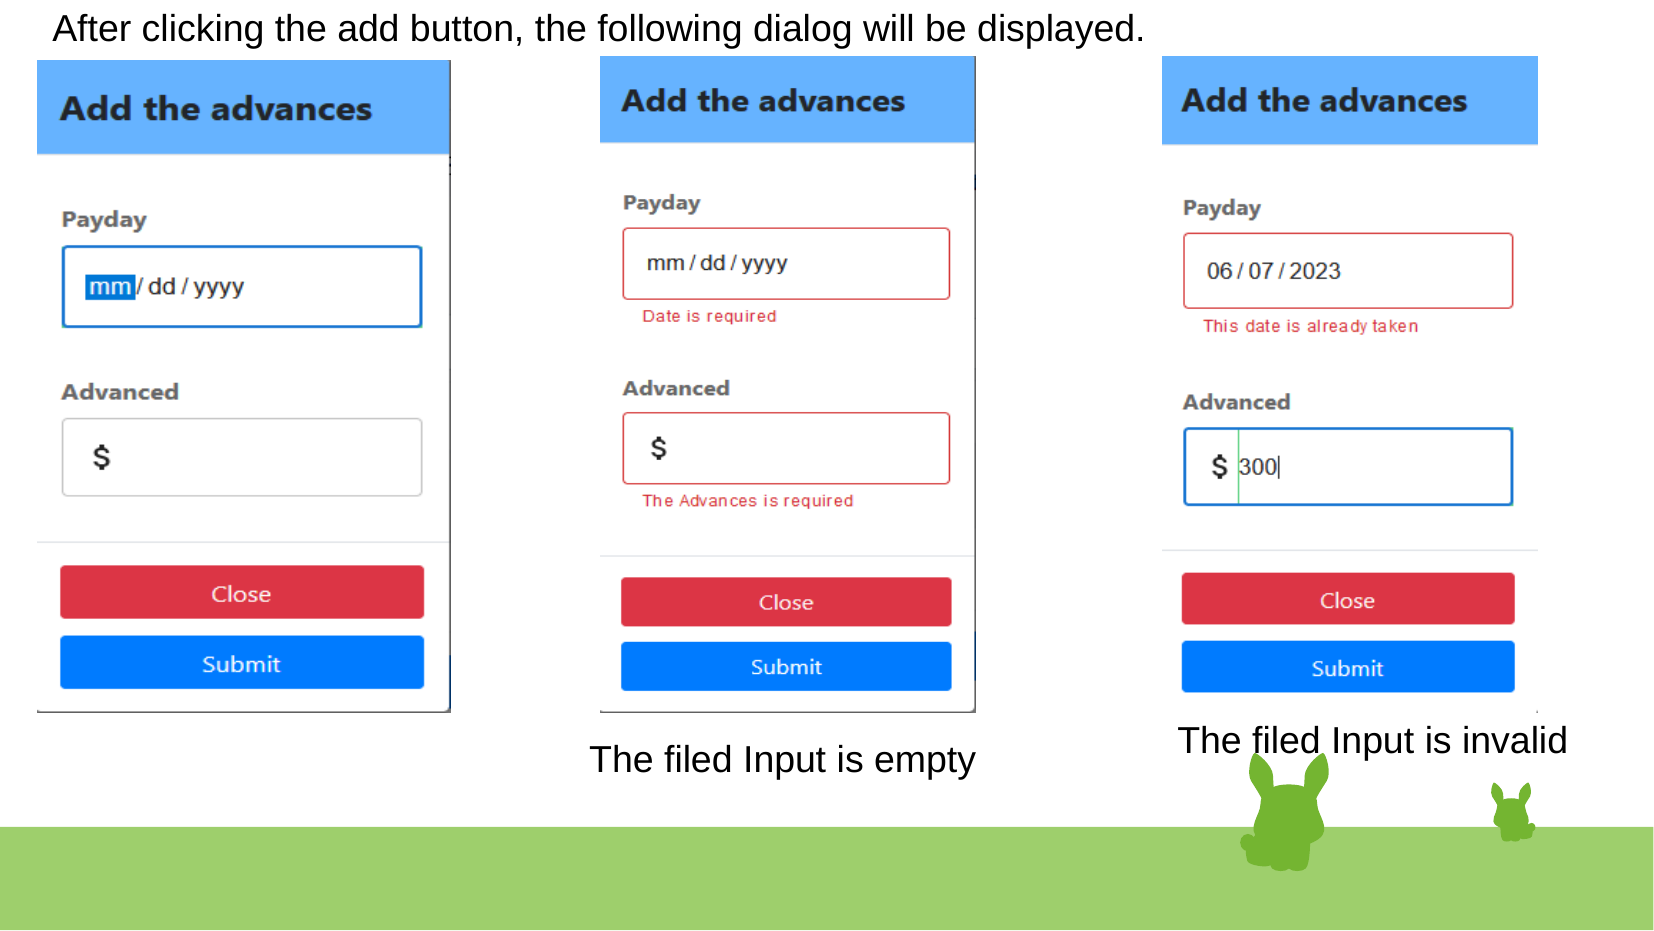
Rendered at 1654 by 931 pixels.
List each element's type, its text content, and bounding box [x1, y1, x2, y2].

text_box The filed Input is invalid [1162, 712, 1613, 812]
picture [1162, 57, 1538, 712]
text_box The filed Input is empty [574, 730, 1025, 788]
picture [600, 57, 976, 713]
picture [37, 60, 451, 713]
text_box After clicking the add button, the following dialog will be displayed. [37, 0, 1538, 57]
